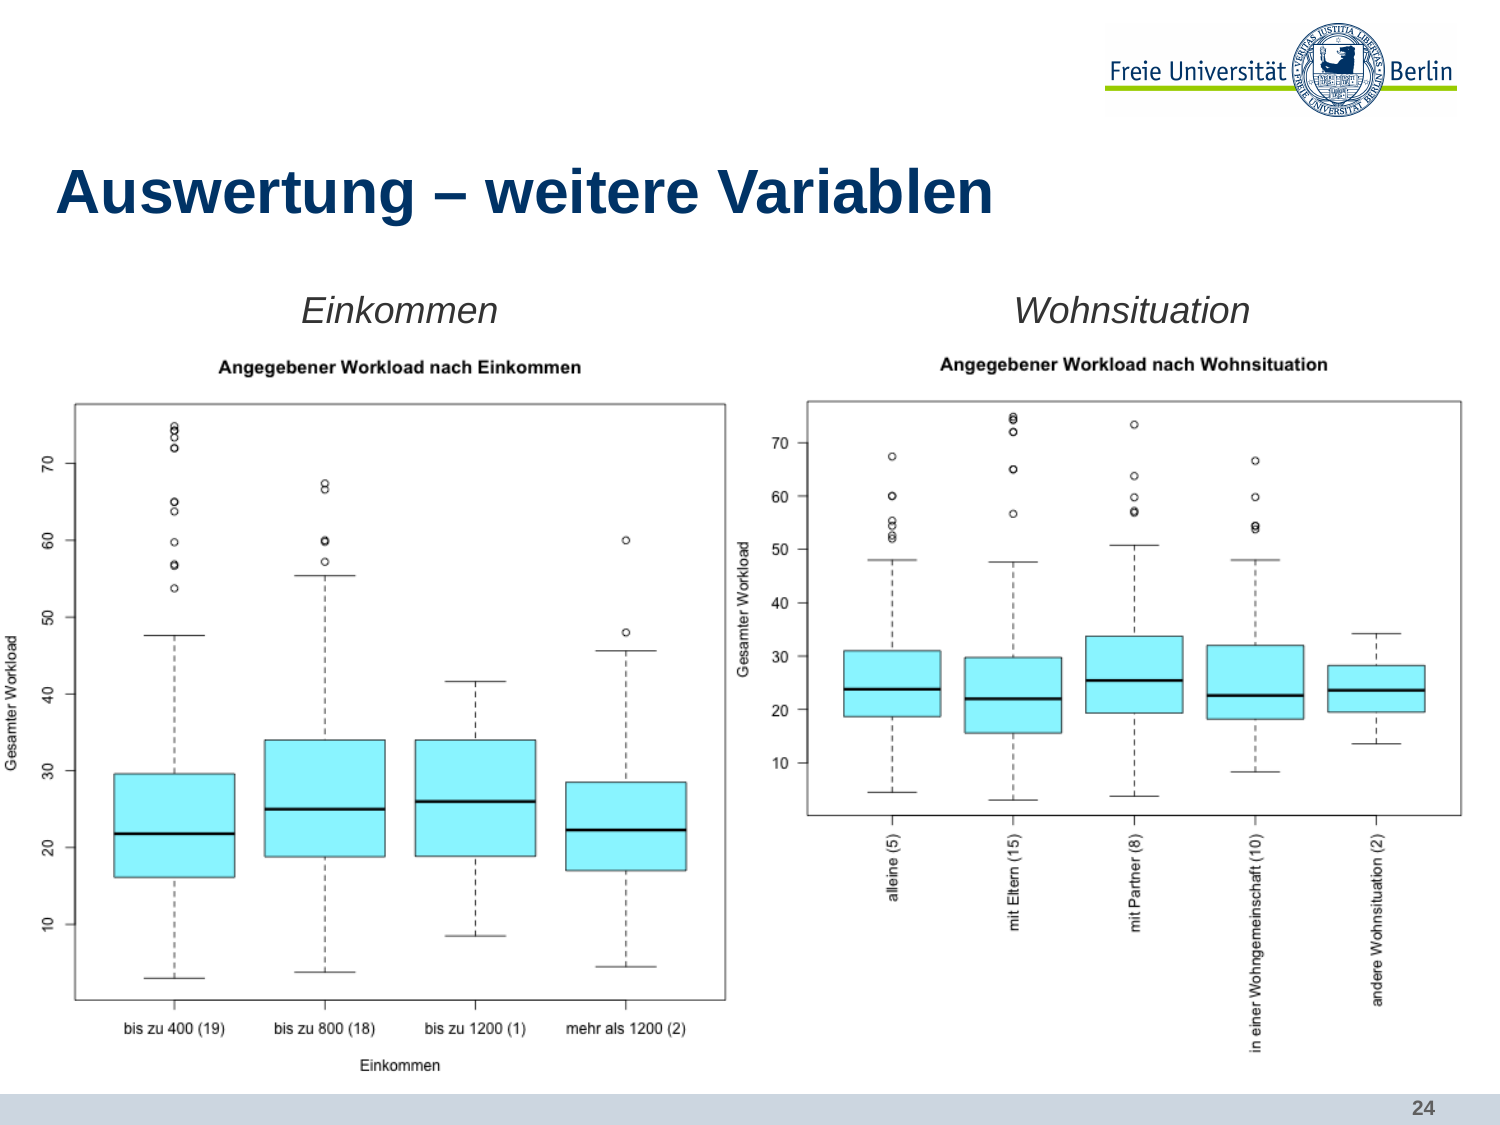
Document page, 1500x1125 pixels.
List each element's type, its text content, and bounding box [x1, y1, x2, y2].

picture [1105, 23, 1457, 117]
text_box Wohnsituation [807, 278, 1457, 339]
picture [0, 326, 1500, 1094]
title Auswertung – weitere Variablen [41, 155, 1459, 226]
text_box Einkommen [73, 278, 726, 339]
